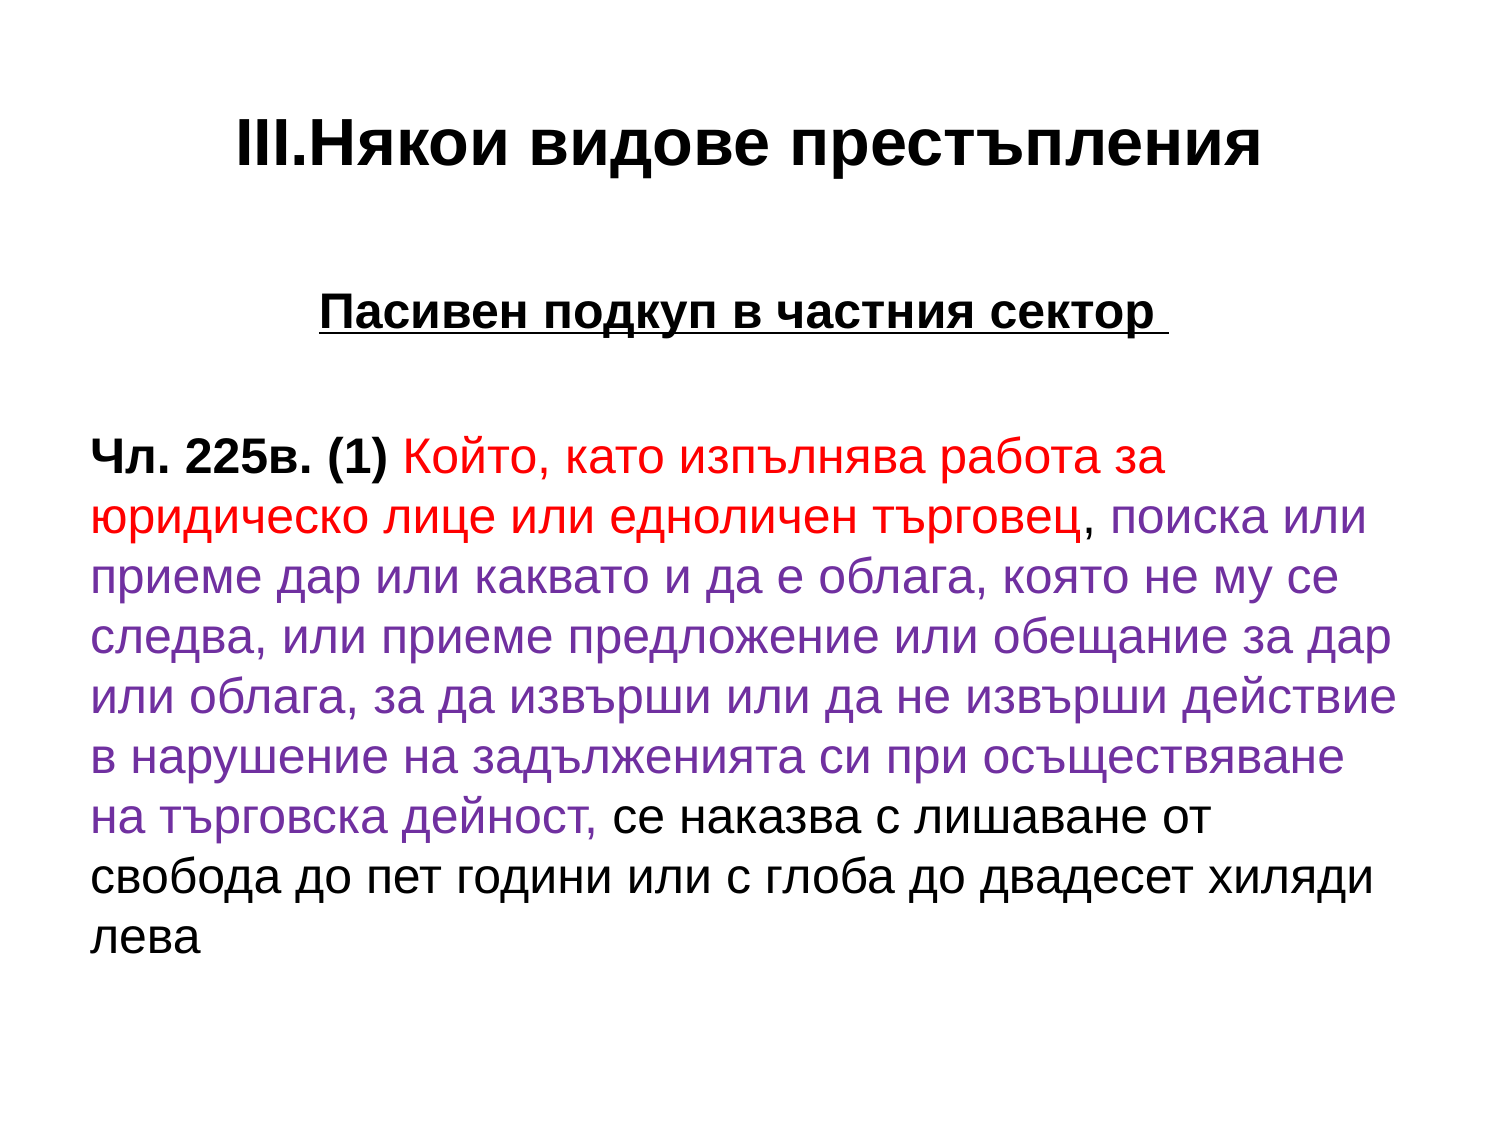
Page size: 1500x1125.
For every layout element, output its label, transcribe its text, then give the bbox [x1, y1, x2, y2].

list Пасивен подкуп в частния сектор Чл. 225в. (1) Който, като изпълнява работа за юридическо лице или едноличен търговец, поиска или приеме дар или каквато и да е облага, която не му се следва, или приеме предложение или обещание за дар или облага, за да извърши или да не извърши действие в нарушение на задълженията си при осъществяване на търговска дейност, се наказва с лишаване от свобода до пет години или с глоба до двадесет хиляди лева [75, 262, 1426, 1005]
title III.Някои видове престъпления [75, 45, 1426, 233]
